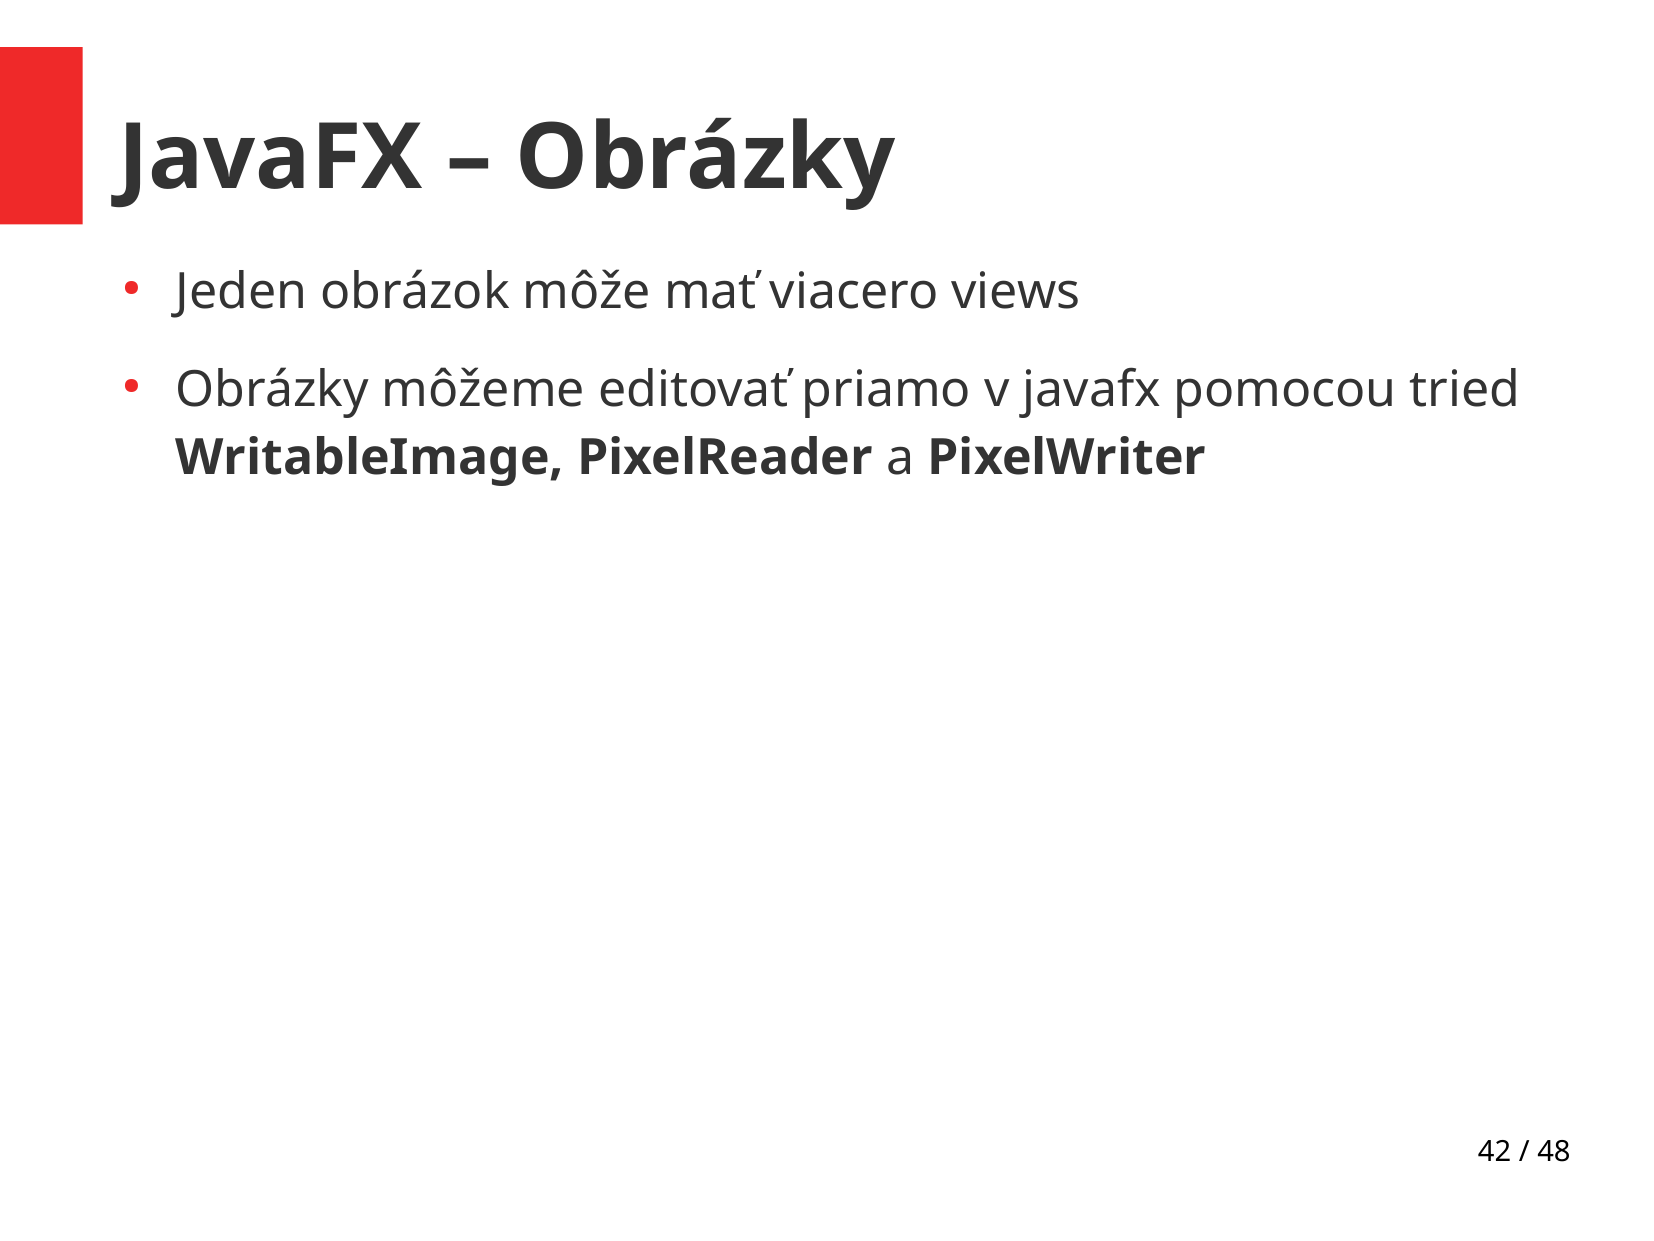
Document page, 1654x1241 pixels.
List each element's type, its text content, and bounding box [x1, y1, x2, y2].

title JavaFX – Obrázky [118, 49, 1571, 257]
list Jeden obrázok môže mať viacero views Obrázky môžeme editovať priamo v javafx pomocou tried WritableImage, PixelReader a PixelWriter [105, 255, 1523, 975]
